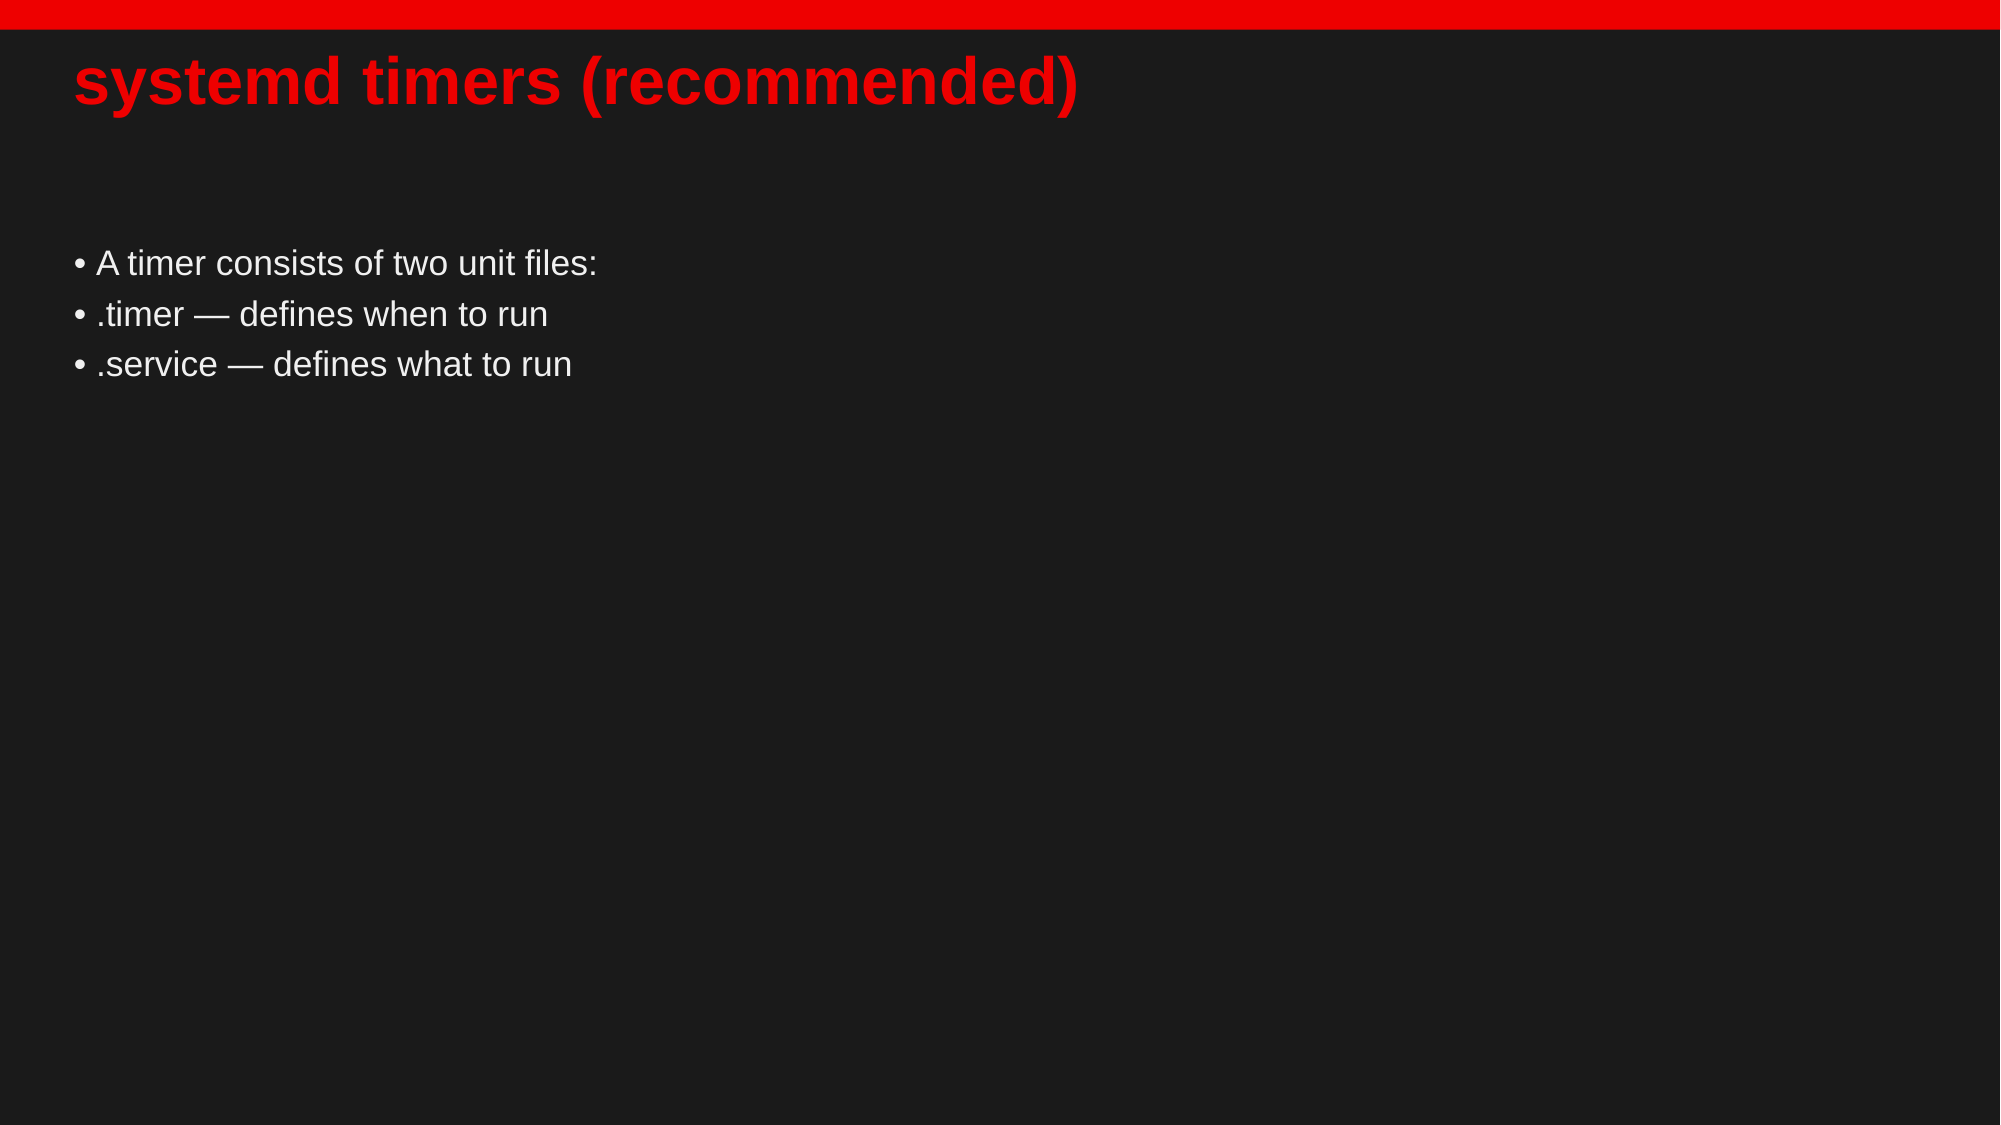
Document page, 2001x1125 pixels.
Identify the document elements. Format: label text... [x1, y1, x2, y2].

text_box [0, 0, 2001, 30]
text_box • A timer consists of two unit files: • .timer — defines when to run • .service — defines what to run [59, 236, 1942, 1037]
text_box systemd timers (recommended) [59, 36, 1942, 208]
